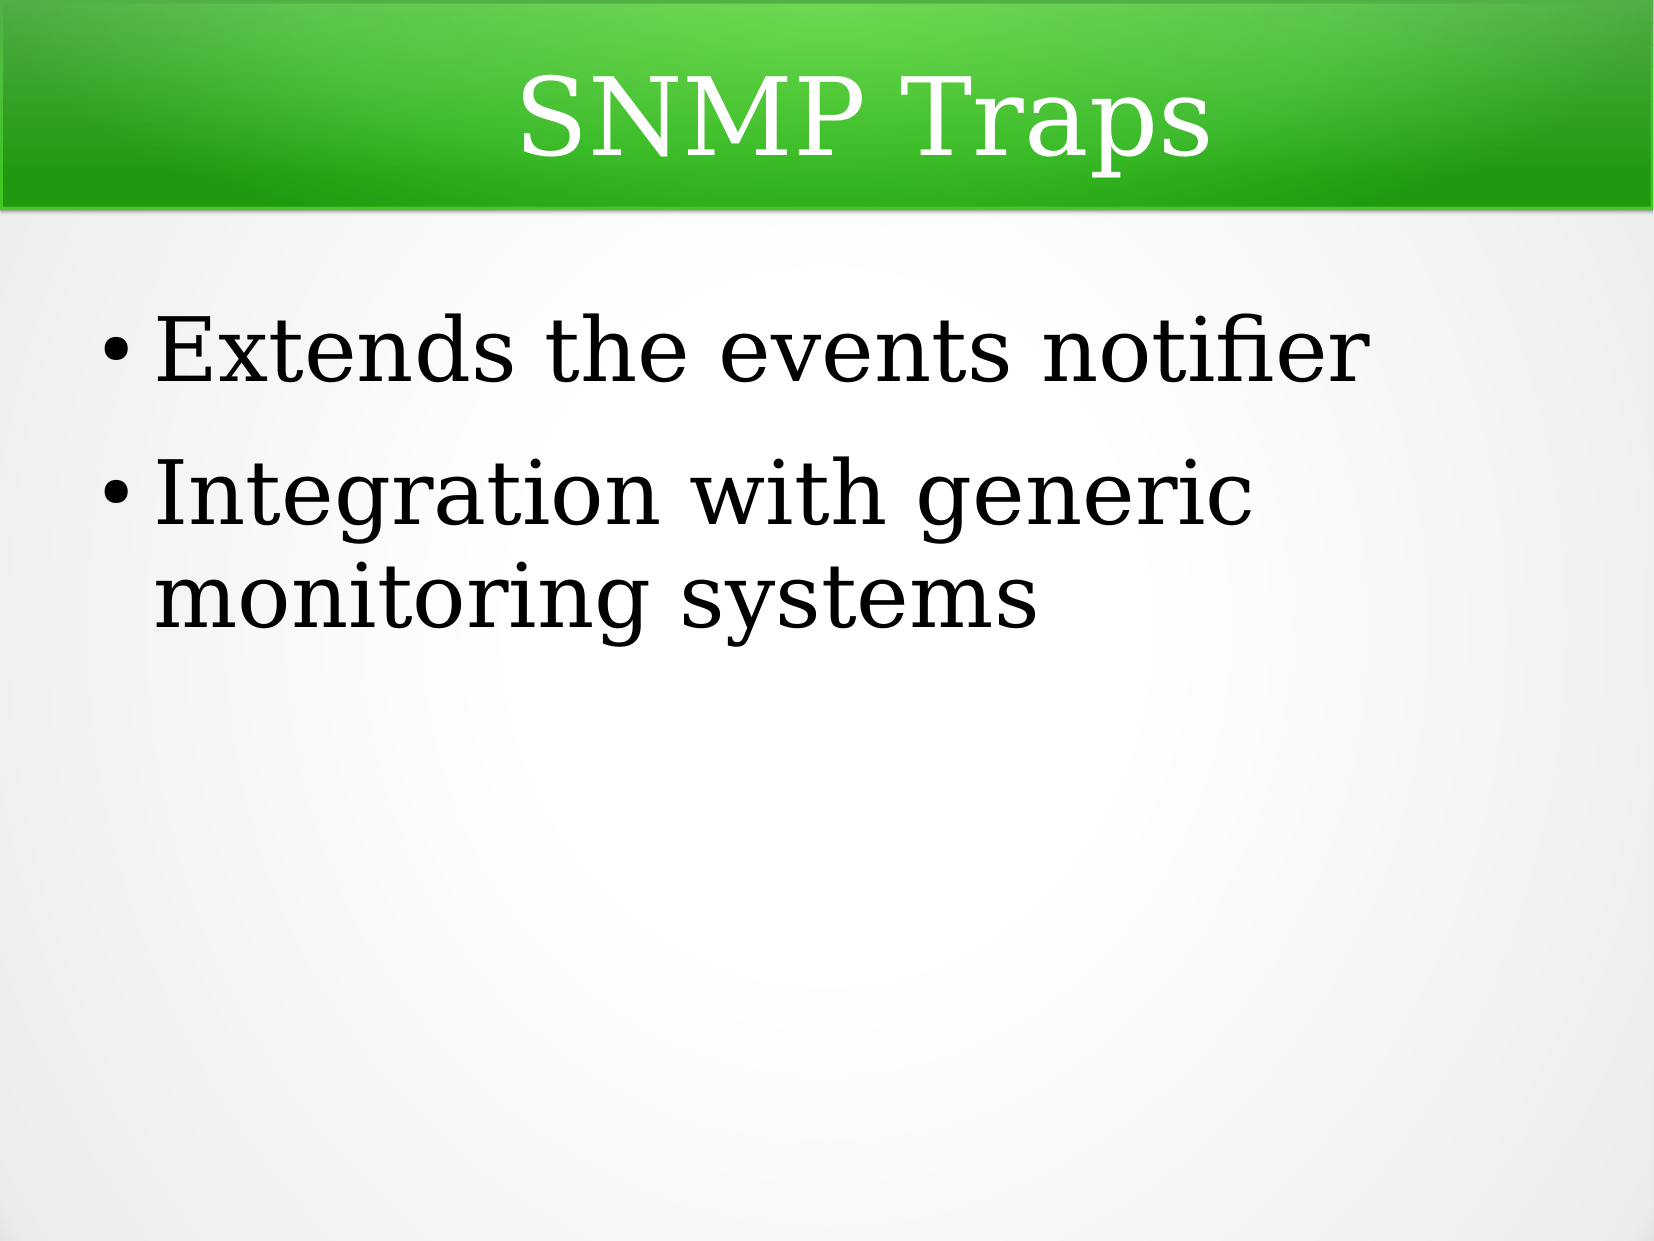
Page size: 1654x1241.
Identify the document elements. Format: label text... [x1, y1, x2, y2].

list Extends the events notifier Integration with generic monitoring systems [82, 299, 1571, 1019]
title SNMP Traps [82, 47, 1571, 189]
